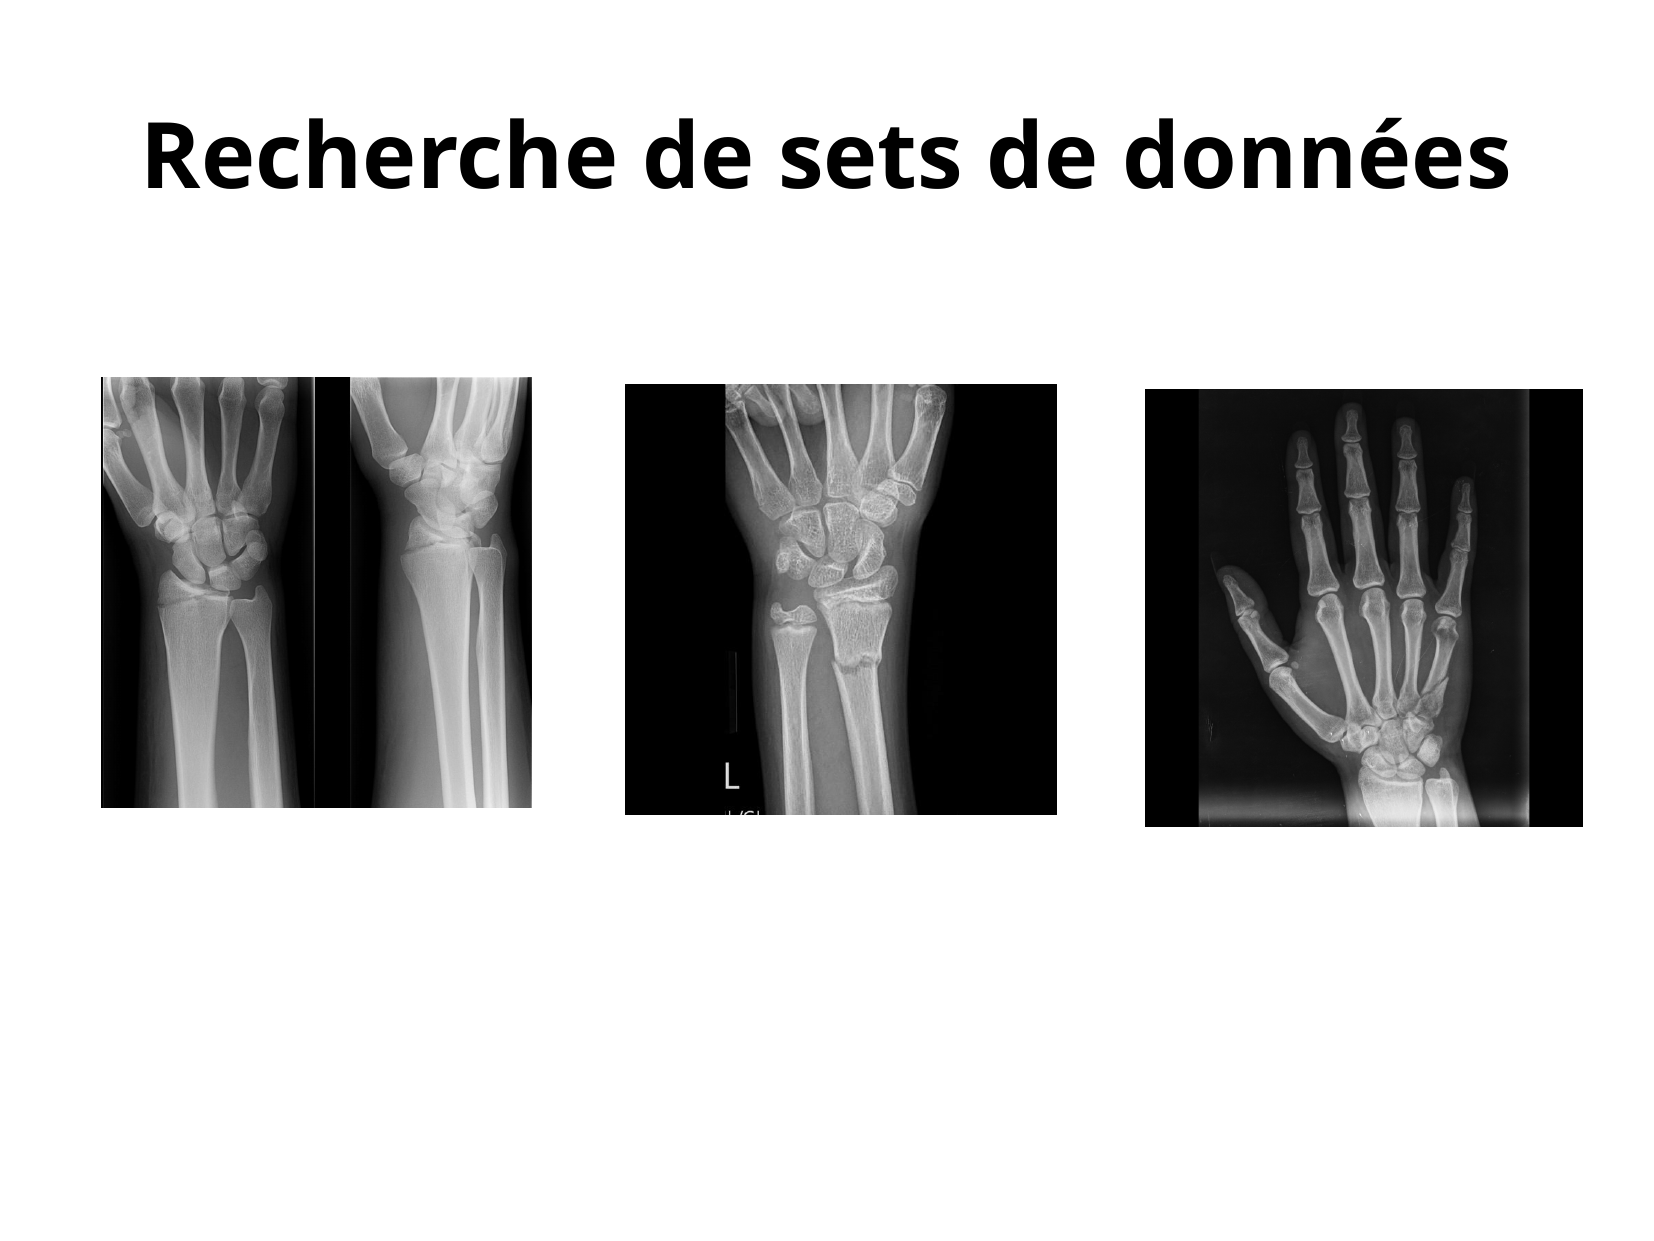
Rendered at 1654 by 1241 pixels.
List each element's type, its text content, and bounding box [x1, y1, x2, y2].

picture [1145, 389, 1583, 827]
title Recherche de sets de données [82, 49, 1571, 257]
picture [101, 377, 532, 808]
picture [625, 384, 1057, 815]
